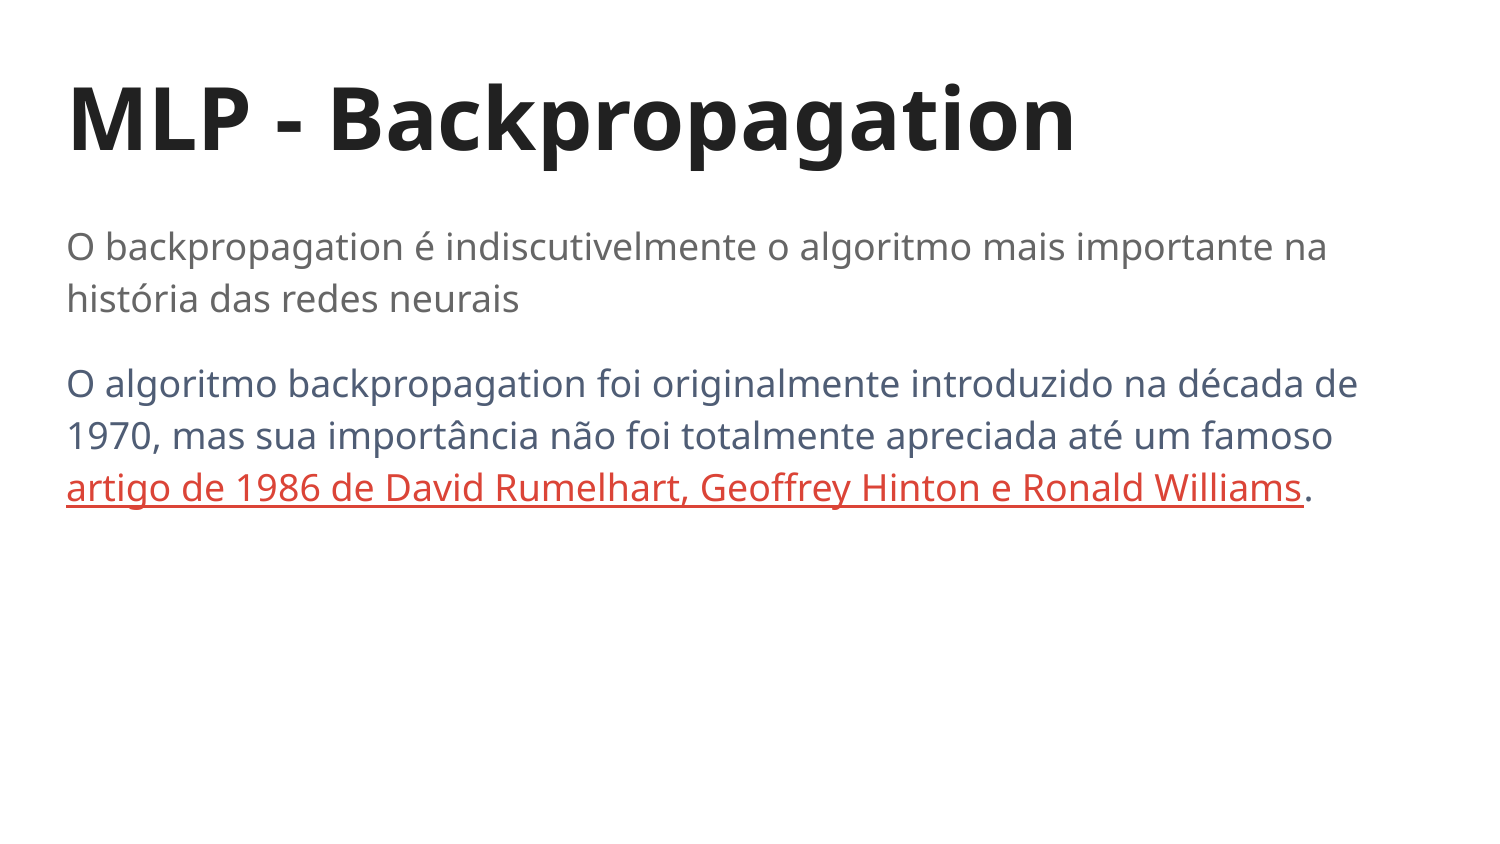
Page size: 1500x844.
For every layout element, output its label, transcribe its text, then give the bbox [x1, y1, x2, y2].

list O backpropagation é indiscutivelmente o algoritmo mais importante na história das redes neurais O algoritmo backpropagation foi originalmente introduzido na década de 1970, mas sua importância não foi totalmente apreciada até um famoso artigo de 1986 de David Rumelhart, Geoffrey Hinton e Ronald Williams. [51, 201, 1449, 750]
title MLP - Backpropagation [51, 48, 1449, 180]
